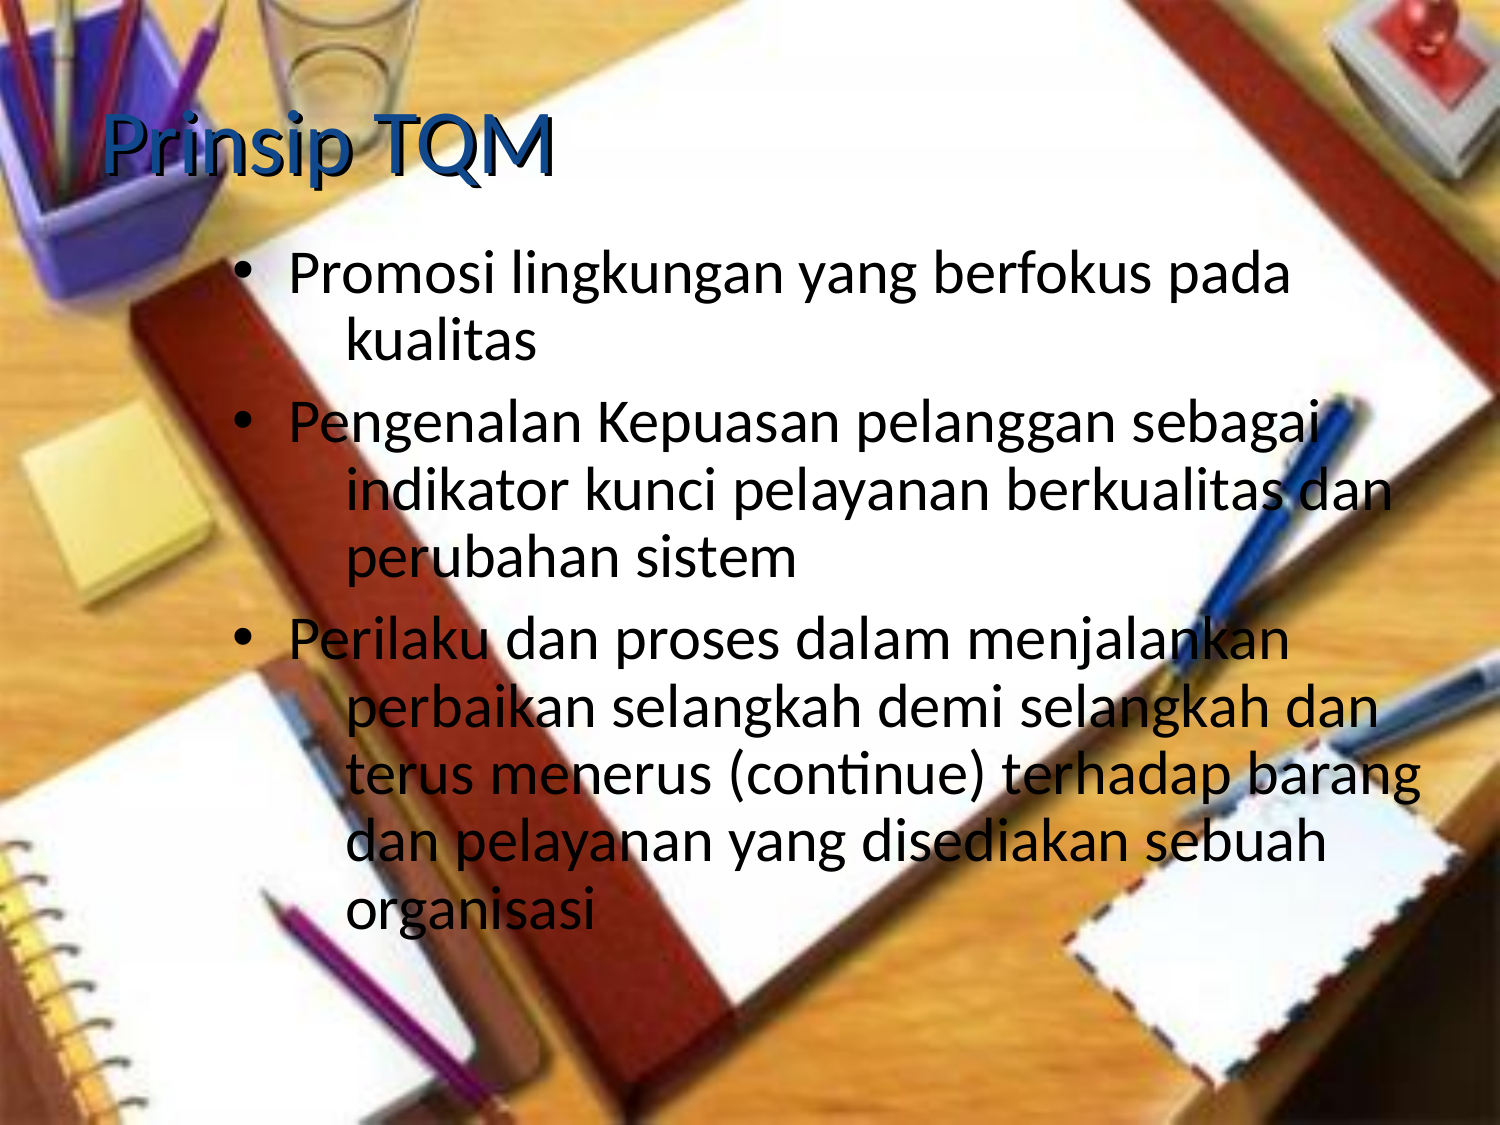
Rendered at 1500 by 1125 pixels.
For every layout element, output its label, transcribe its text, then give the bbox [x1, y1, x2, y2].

title Prinsip TQM [0, 42, 657, 231]
list Promosi lingkungan yang berfokus pada kualitas Pengenalan Kepuasan pelanggan sebagai indikator kunci pelayanan berkualitas dan perubahan sistem Perilaku dan proses dalam menjalankan perbaikan selangkah demi selangkah dan terus menerus (continue) terhadap barang dan pelayanan yang disediakan sebuah organisasi [217, 231, 1500, 1014]
